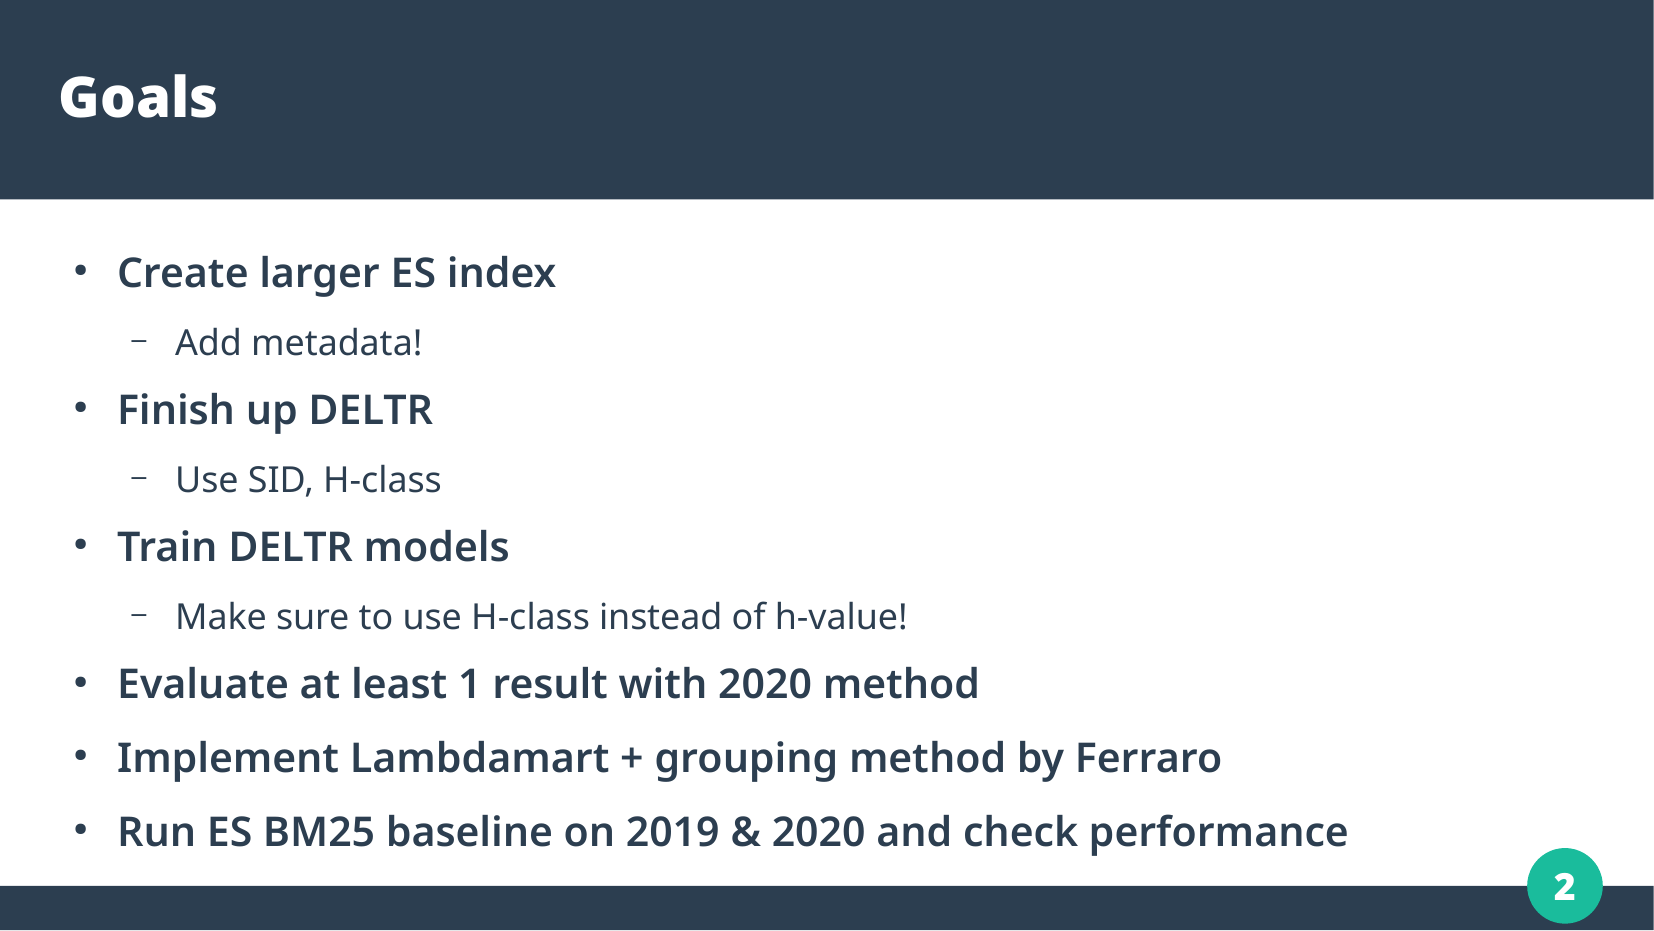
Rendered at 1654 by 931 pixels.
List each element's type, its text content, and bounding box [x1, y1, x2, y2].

title Goals [59, 37, 1595, 156]
list Create larger ES index Add metadata! Finish up DELTR Use SID, H-class Train DELTR models Make sure to use H-class instead of h-value! Evaluate at least 1 result with 2020 method Implement Lambdamart + grouping method by Ferraro Run ES BM25 baseline on 2019 & 2020 and check performance [59, 243, 1595, 864]
